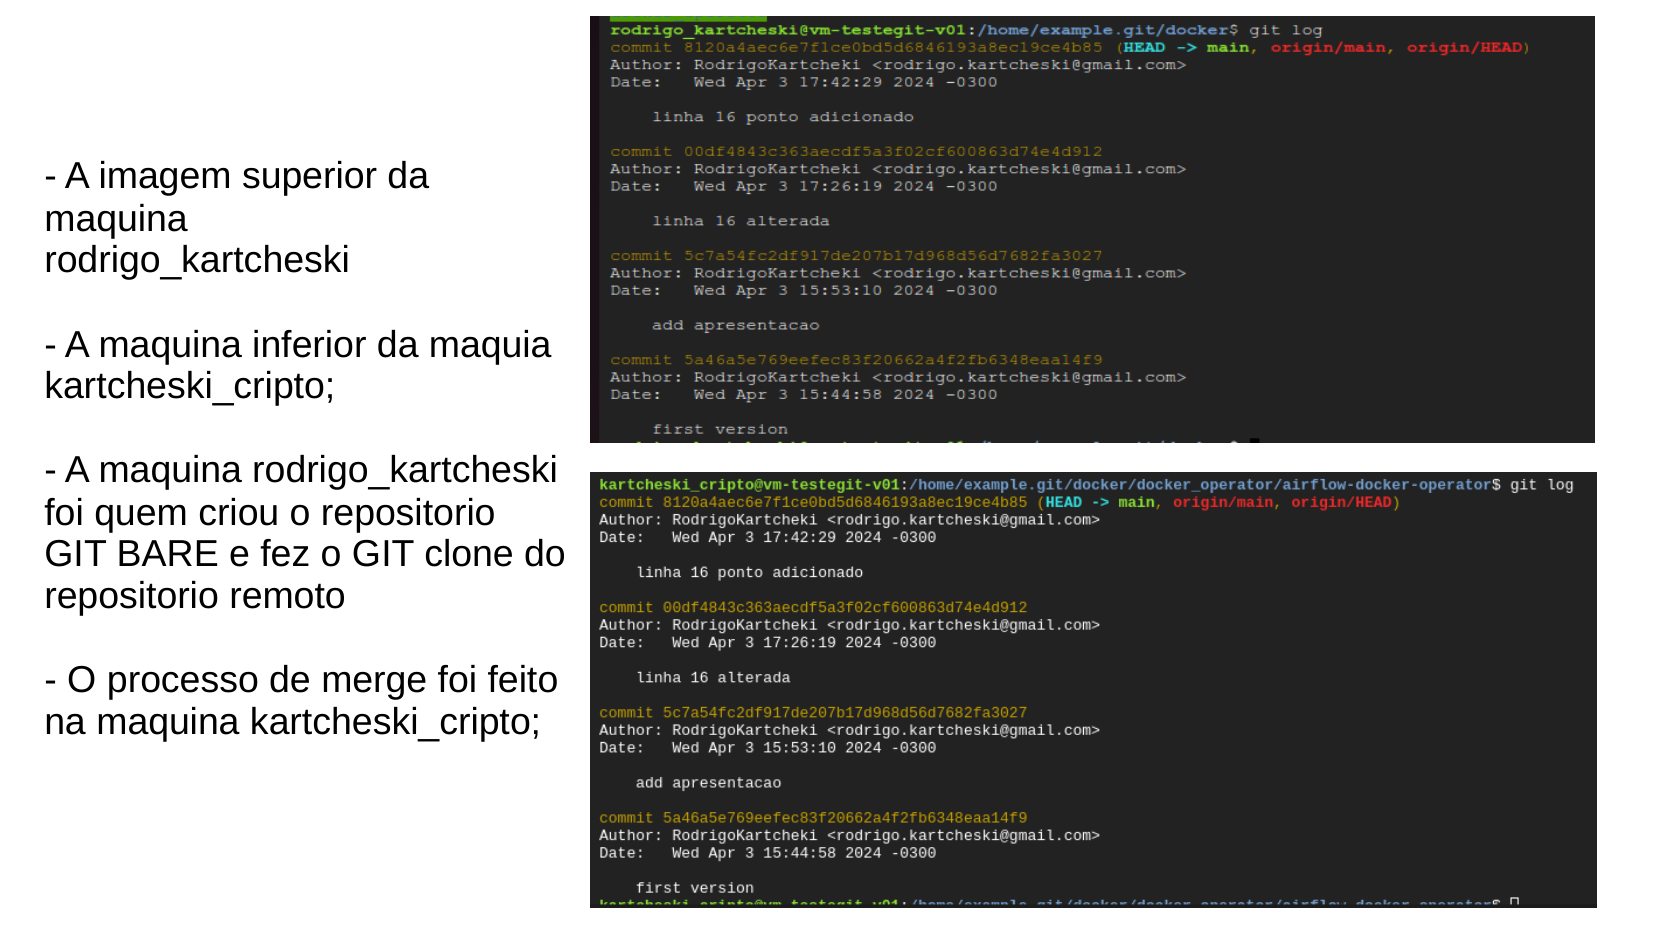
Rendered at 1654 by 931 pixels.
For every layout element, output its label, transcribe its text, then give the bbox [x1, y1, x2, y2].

text_box - A imagem superior da maquina rodrigo_kartcheski - A maquina inferior da maquia kartcheski_cripto; - A maquina rodrigo_kartcheski foi quem criou o repositorio GIT BARE e fez o GIT clone do repositorio remoto - O processo de merge foi feito na maquina kartcheski_cripto; [29, 147, 591, 751]
picture [590, 16, 1595, 443]
picture [590, 472, 1597, 908]
